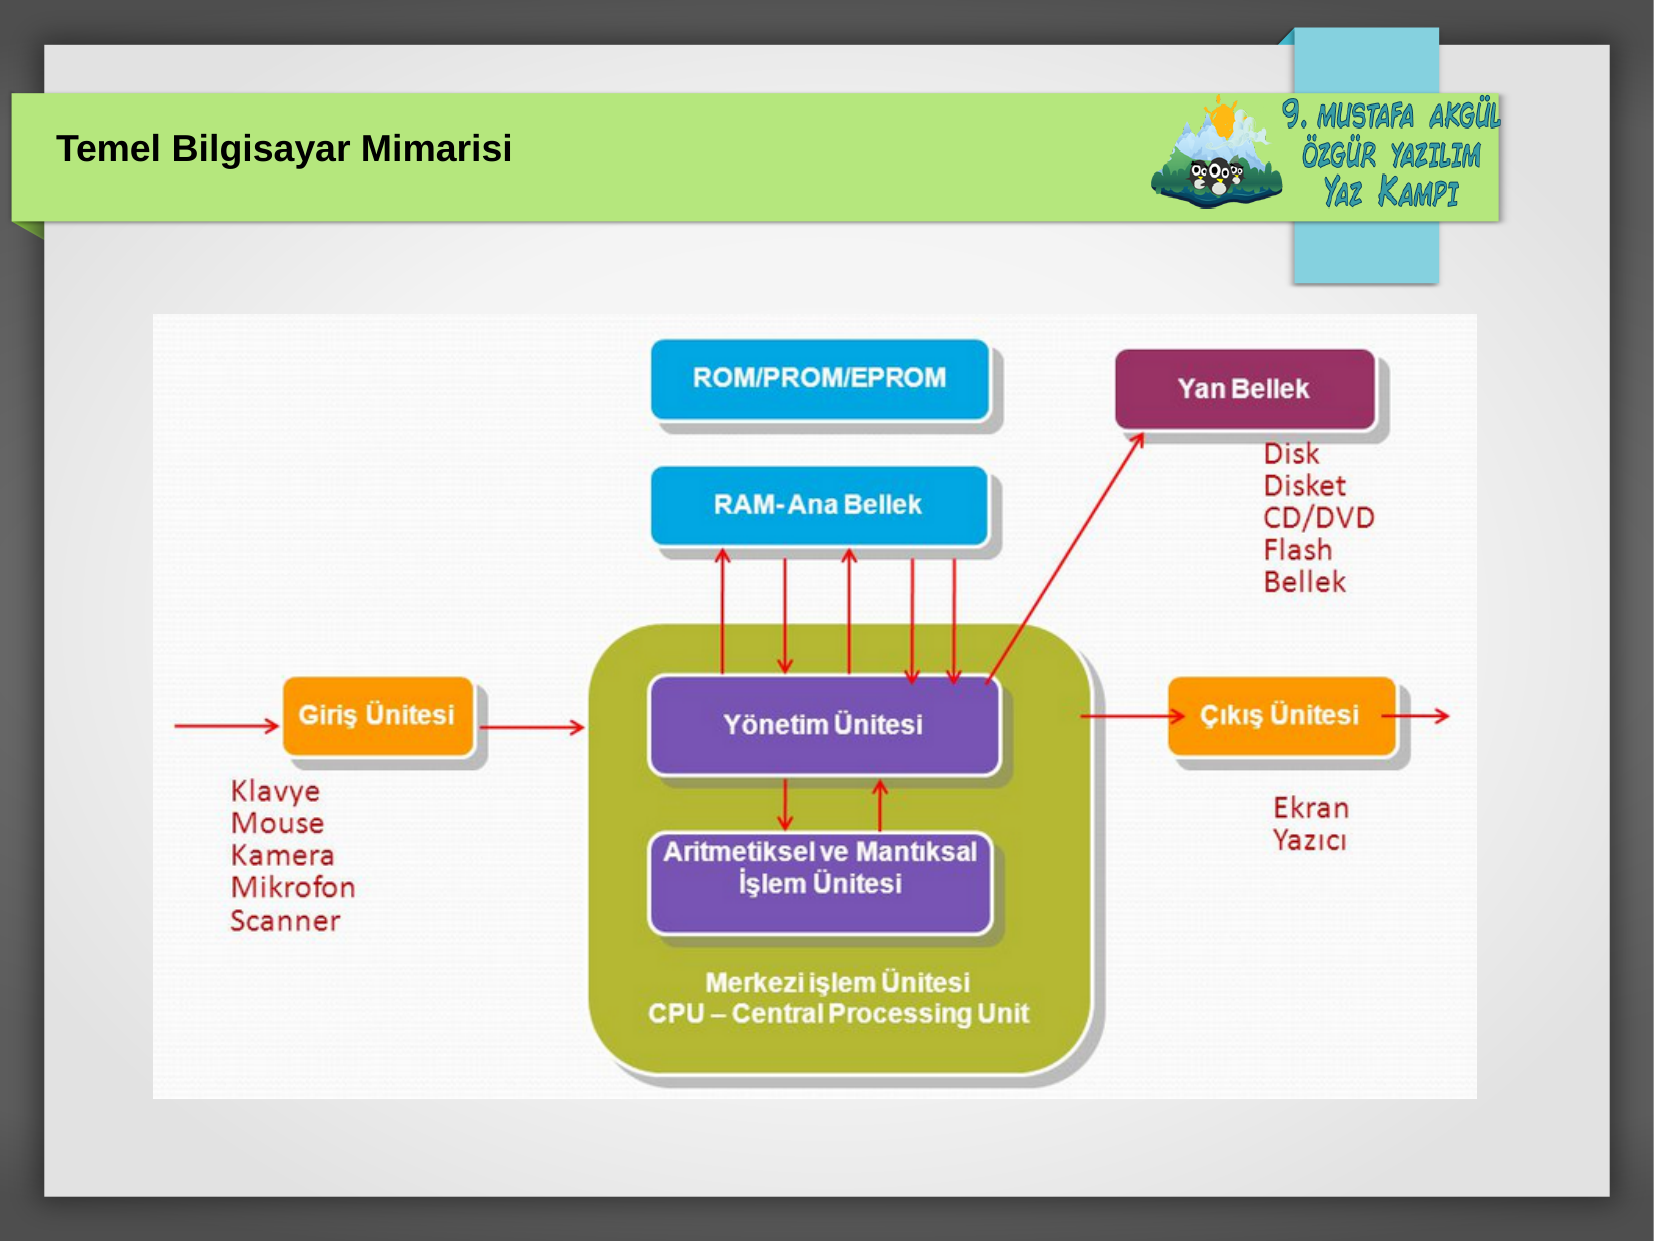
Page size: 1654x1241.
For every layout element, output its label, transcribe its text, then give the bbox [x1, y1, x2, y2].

picture [0, 0, 1654, 1241]
text_box Temel Bilgisayar Mimarisi [41, 120, 1134, 220]
